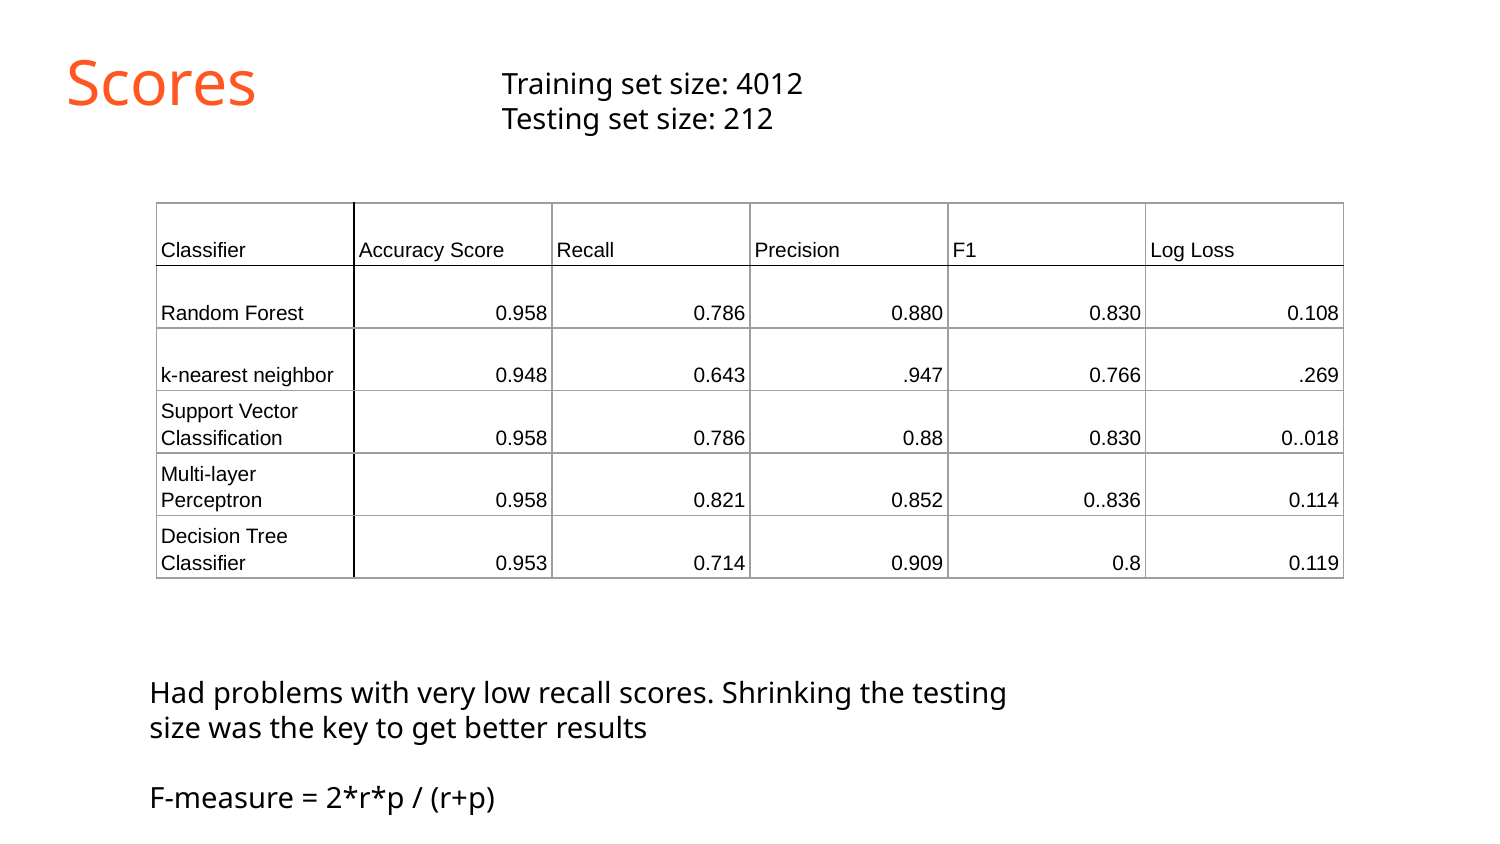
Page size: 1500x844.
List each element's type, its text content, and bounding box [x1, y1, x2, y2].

table_cell 0.852 [751, 454, 947, 515]
table_header F1 [949, 204, 1145, 265]
table_cell 0.948 [355, 329, 551, 390]
table_cell 0.958 [355, 454, 551, 515]
table_cell 0.958 [355, 266, 551, 327]
table_cell 0..018 [1146, 391, 1343, 452]
table_cell 0.821 [553, 454, 749, 515]
table_cell 0..836 [949, 454, 1145, 515]
table_cell 0.786 [553, 391, 749, 452]
table_cell 0.119 [1146, 516, 1343, 577]
table_cell k-nearest neighbor [157, 329, 353, 390]
table_cell 0.953 [355, 516, 551, 577]
table_cell Support Vector Classification [157, 391, 353, 452]
table_cell 0.958 [355, 391, 551, 452]
text_box Had problems with very low recall scores. Shrinking the testing size was the key to get better results F-measure = 2*r*p / (r+p) [134, 658, 1044, 813]
table_cell 0.643 [553, 329, 749, 390]
table_cell 0.714 [553, 516, 749, 577]
table_cell .947 [751, 329, 947, 390]
table_cell Multi-layer Perceptron [157, 454, 353, 515]
table_cell 0.830 [949, 391, 1145, 452]
table_cell 0.766 [949, 329, 1145, 390]
table_cell .269 [1146, 329, 1343, 390]
table_header Recall [553, 204, 749, 265]
table_cell 0.880 [751, 266, 947, 327]
table_cell 0.88 [751, 391, 947, 452]
table_cell Decision Tree Classifier [157, 516, 353, 577]
table_cell Random Forest [157, 266, 353, 327]
table_header Precision [751, 204, 947, 265]
table_cell 0.830 [949, 266, 1145, 327]
table_cell 0.114 [1146, 454, 1343, 515]
table_header Log Loss [1146, 204, 1343, 265]
table_cell 0.8 [949, 516, 1145, 577]
table_cell 0.909 [751, 516, 947, 577]
title Scores [51, 28, 1449, 123]
table_cell 0.108 [1146, 266, 1343, 327]
text_box Training set size: 4012 Testing set size: 212 [486, 50, 928, 162]
table_cell 0.786 [553, 266, 749, 327]
table_header Classifier [157, 204, 353, 265]
table_header Accuracy Score [355, 204, 551, 265]
